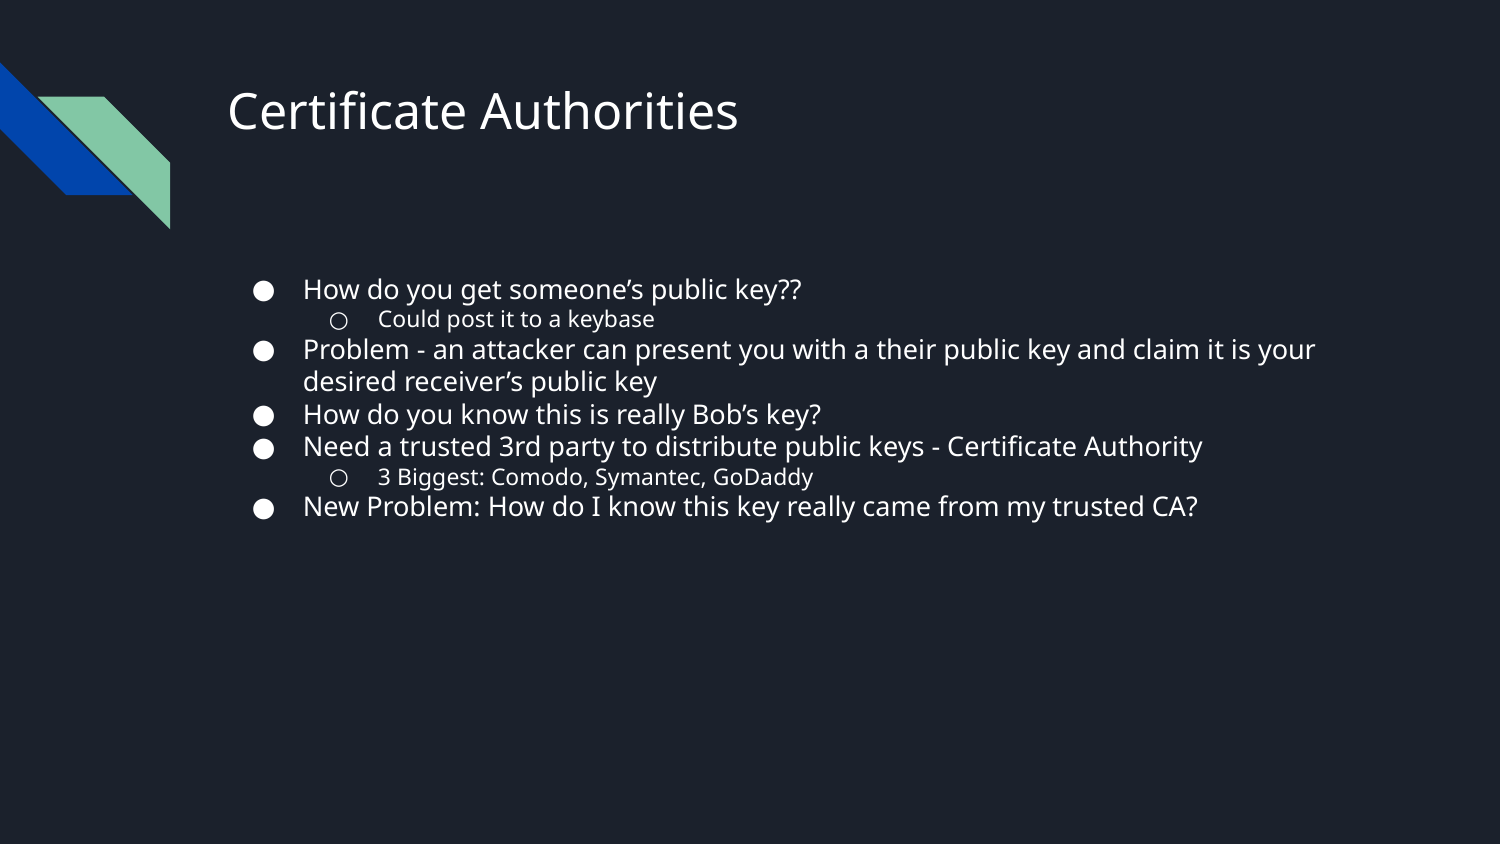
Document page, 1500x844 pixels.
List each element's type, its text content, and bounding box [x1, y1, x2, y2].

list How do you get someone’s public key?? Could post it to a keybase Problem - an attacker can present you with a their public key and claim it is your desired receiver’s public key How do you know this is really Bob’s key? Need a trusted 3rd party to distribute public keys - Certificate Authority 3 Biggest: Comodo, Symantec, GoDaddy New Problem: How do I know this key really came from my trusted CA? [212, 257, 1368, 735]
title Certificate Authorities [212, 64, 1368, 215]
